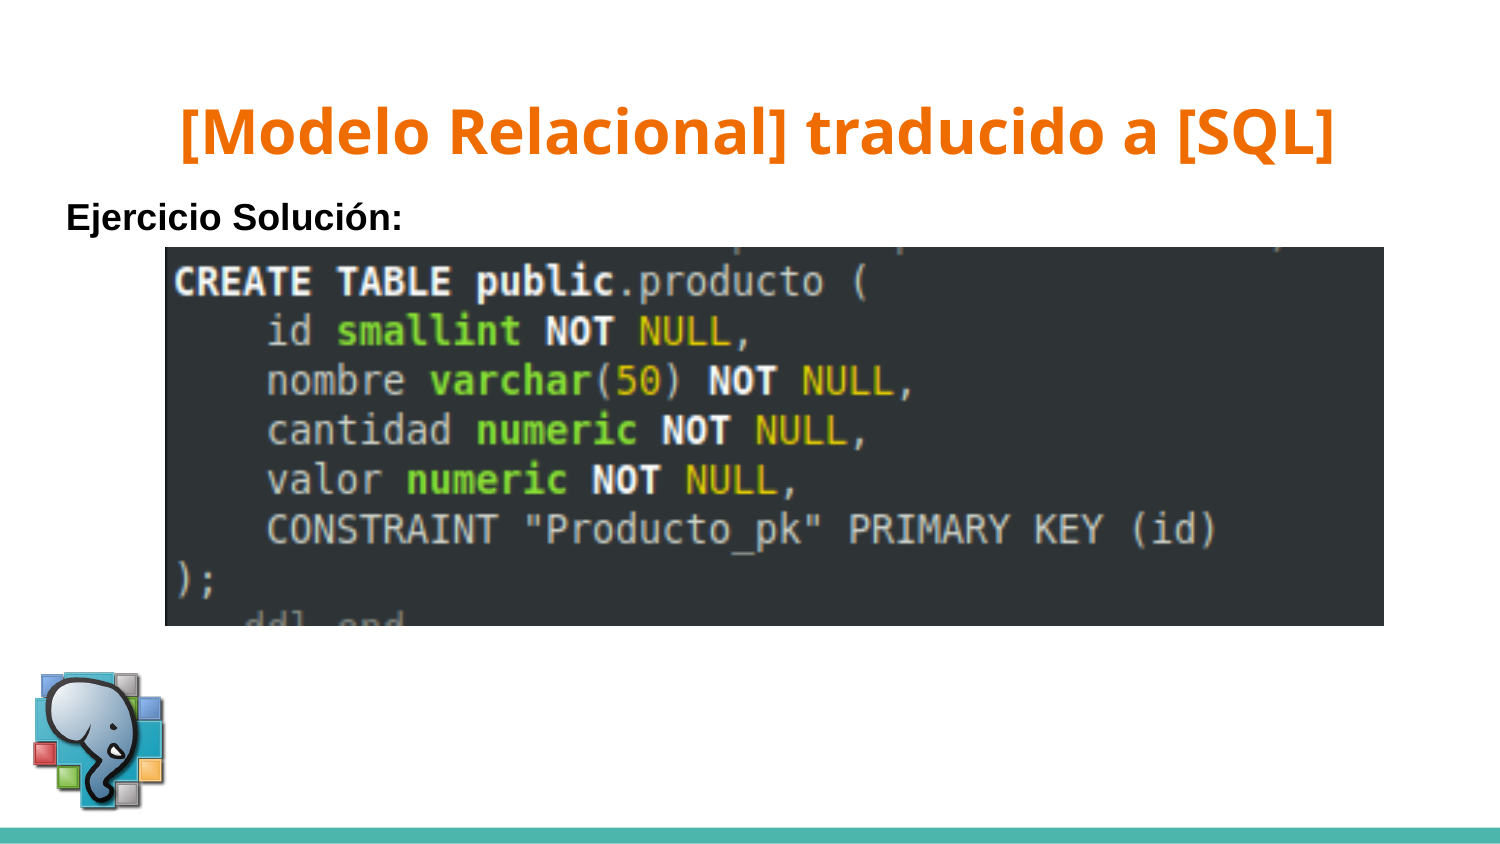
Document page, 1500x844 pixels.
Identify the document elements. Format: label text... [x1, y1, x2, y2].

title [Modelo Relacional] traducido a [SQL] [51, 72, 1449, 189]
picture [0, 668, 236, 815]
text_box Ejercicio Solución: [51, 189, 697, 246]
picture [165, 247, 1384, 626]
